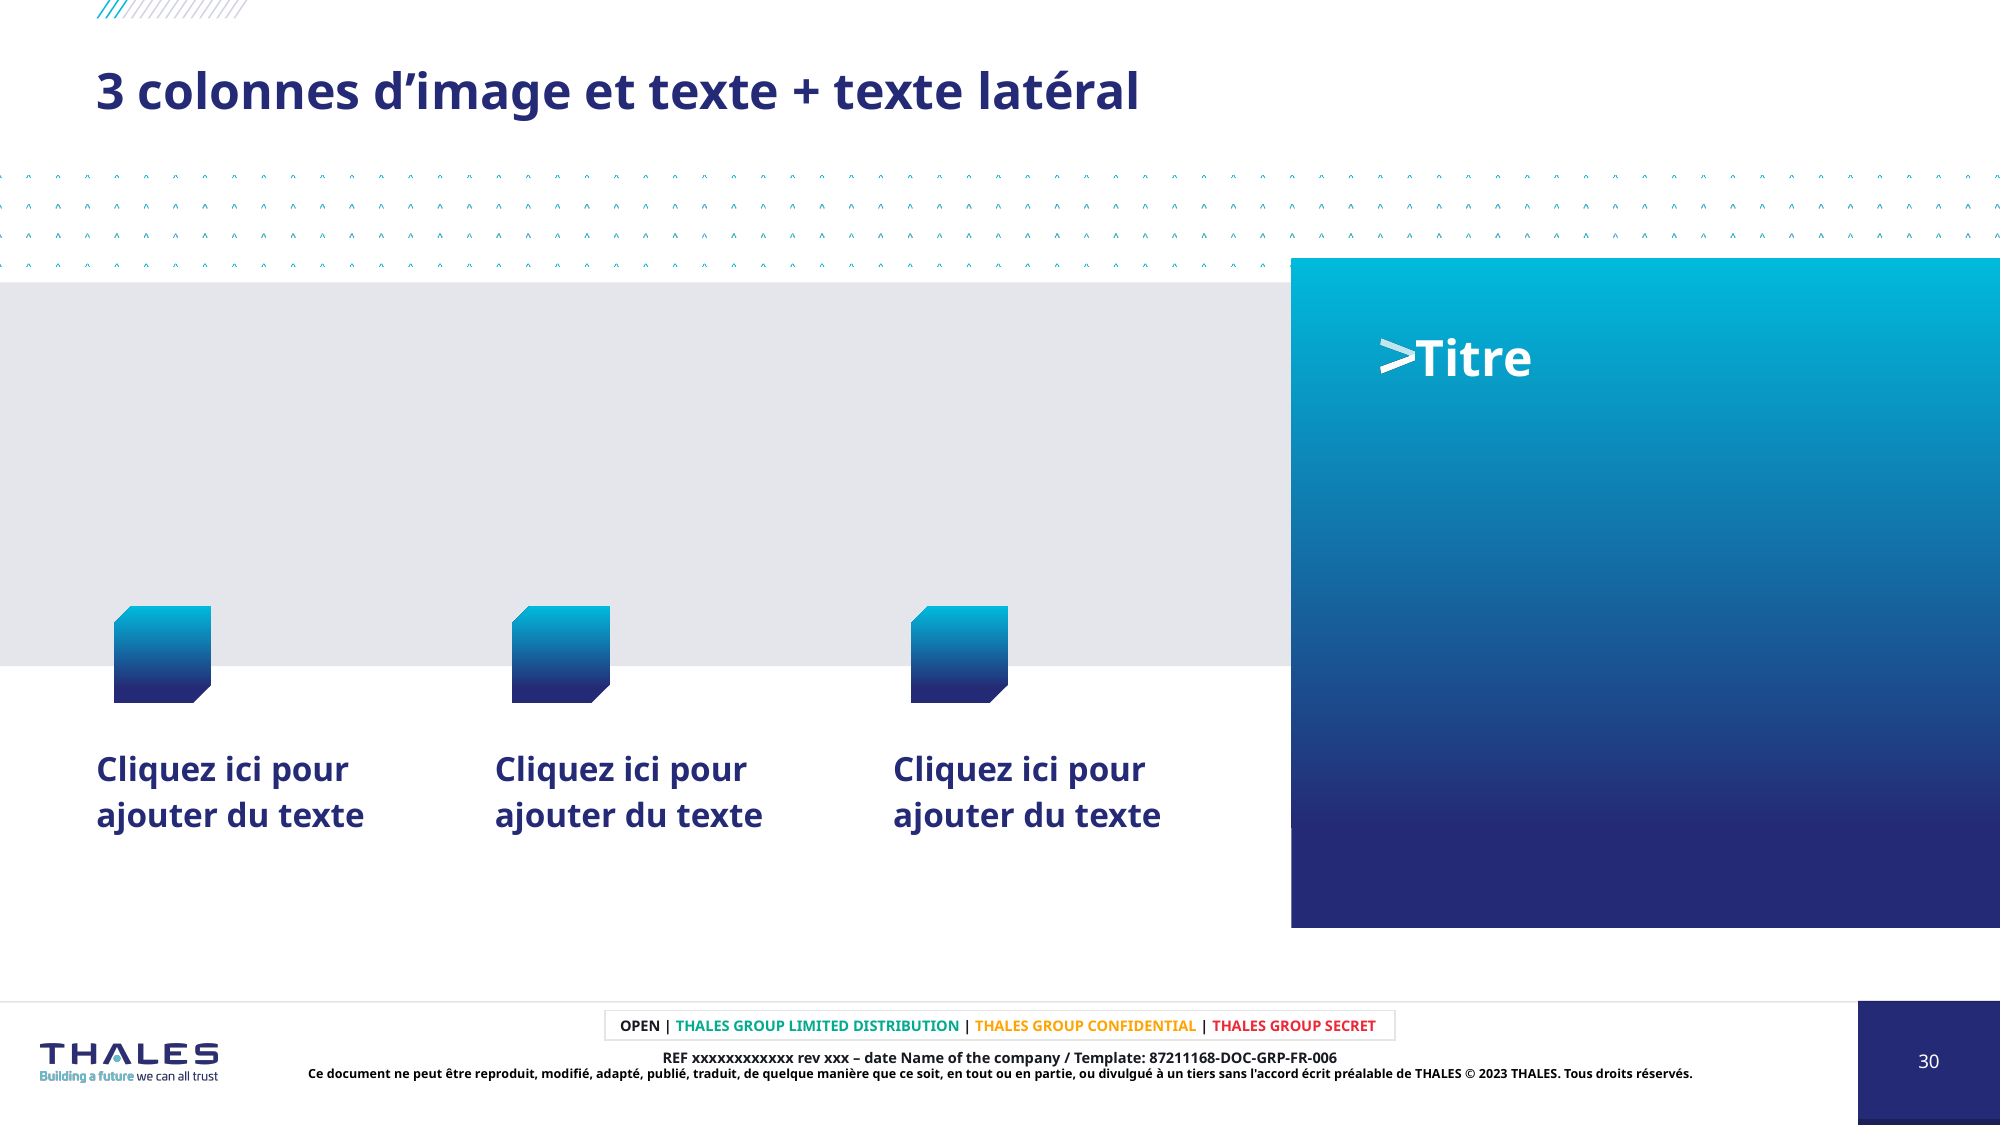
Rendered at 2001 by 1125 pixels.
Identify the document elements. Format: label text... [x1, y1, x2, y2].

list Cliquez ici pour ajouter du texte [494, 743, 826, 928]
picture [0, 175, 2000, 267]
list Titre [1291, 258, 2000, 928]
text_box [910, 605, 1008, 703]
list Cliquez ici pour ajouter du texte [96, 743, 428, 928]
title 3 colonnes d’image et texte + texte latéral [96, 59, 1904, 120]
text_box [113, 605, 212, 703]
list Cliquez ici pour ajouter du texte [893, 743, 1224, 928]
picture [40, 1043, 218, 1083]
text_box [512, 605, 610, 703]
